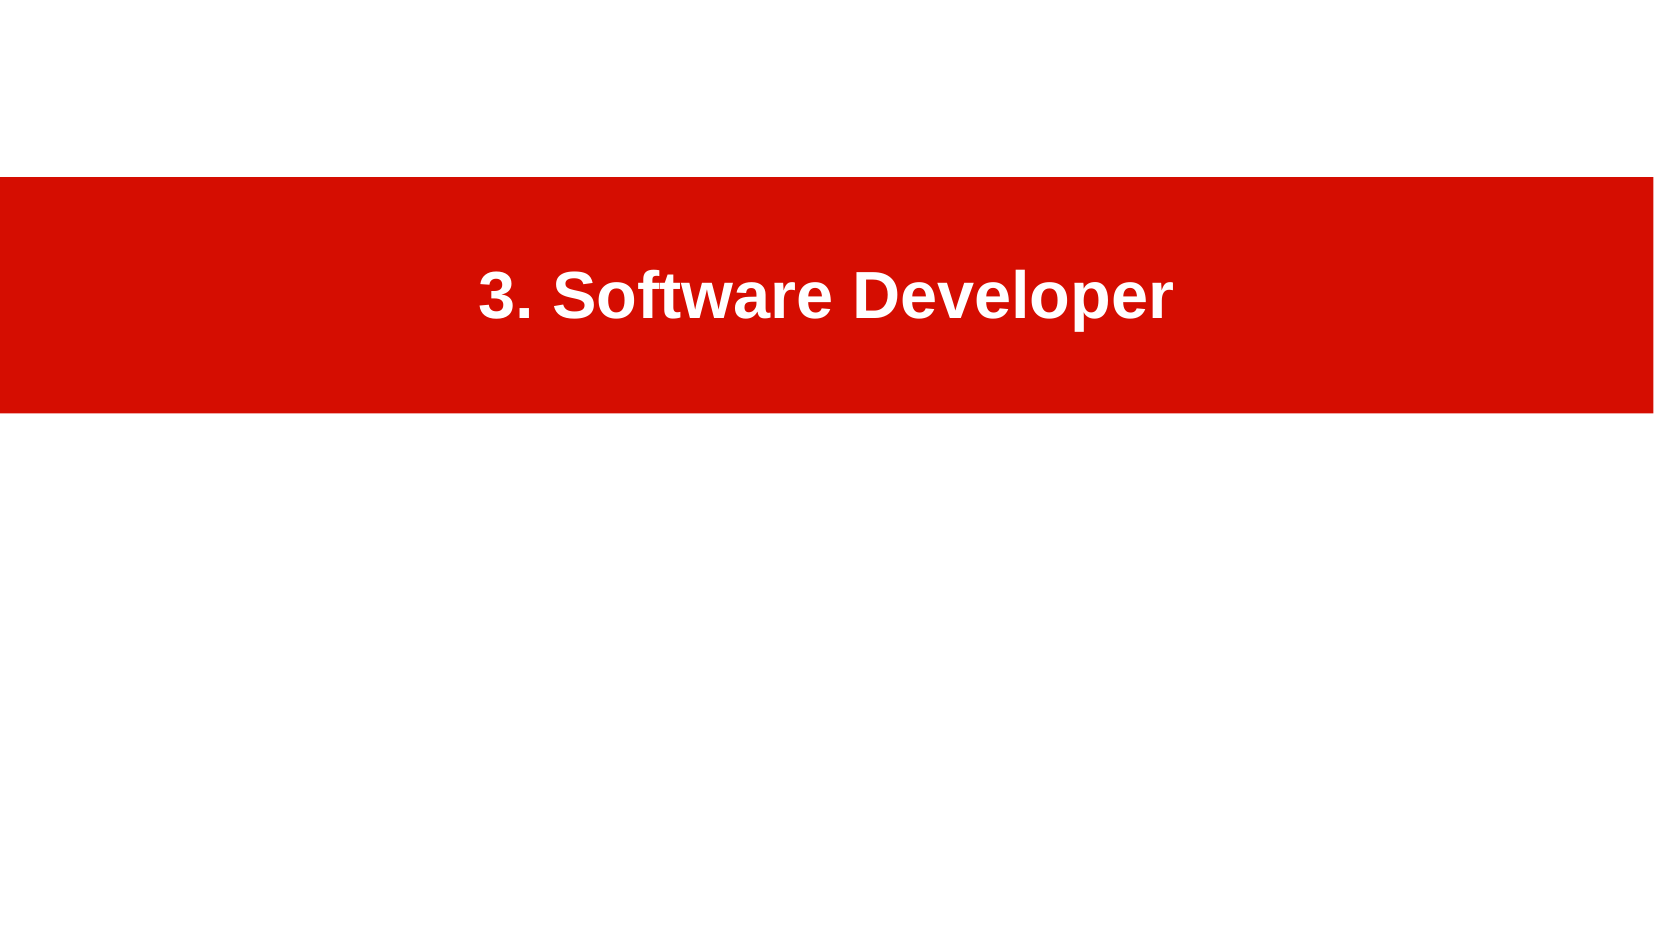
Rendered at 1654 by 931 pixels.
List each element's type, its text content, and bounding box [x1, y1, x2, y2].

title 3. Software Developer [0, 177, 1654, 414]
